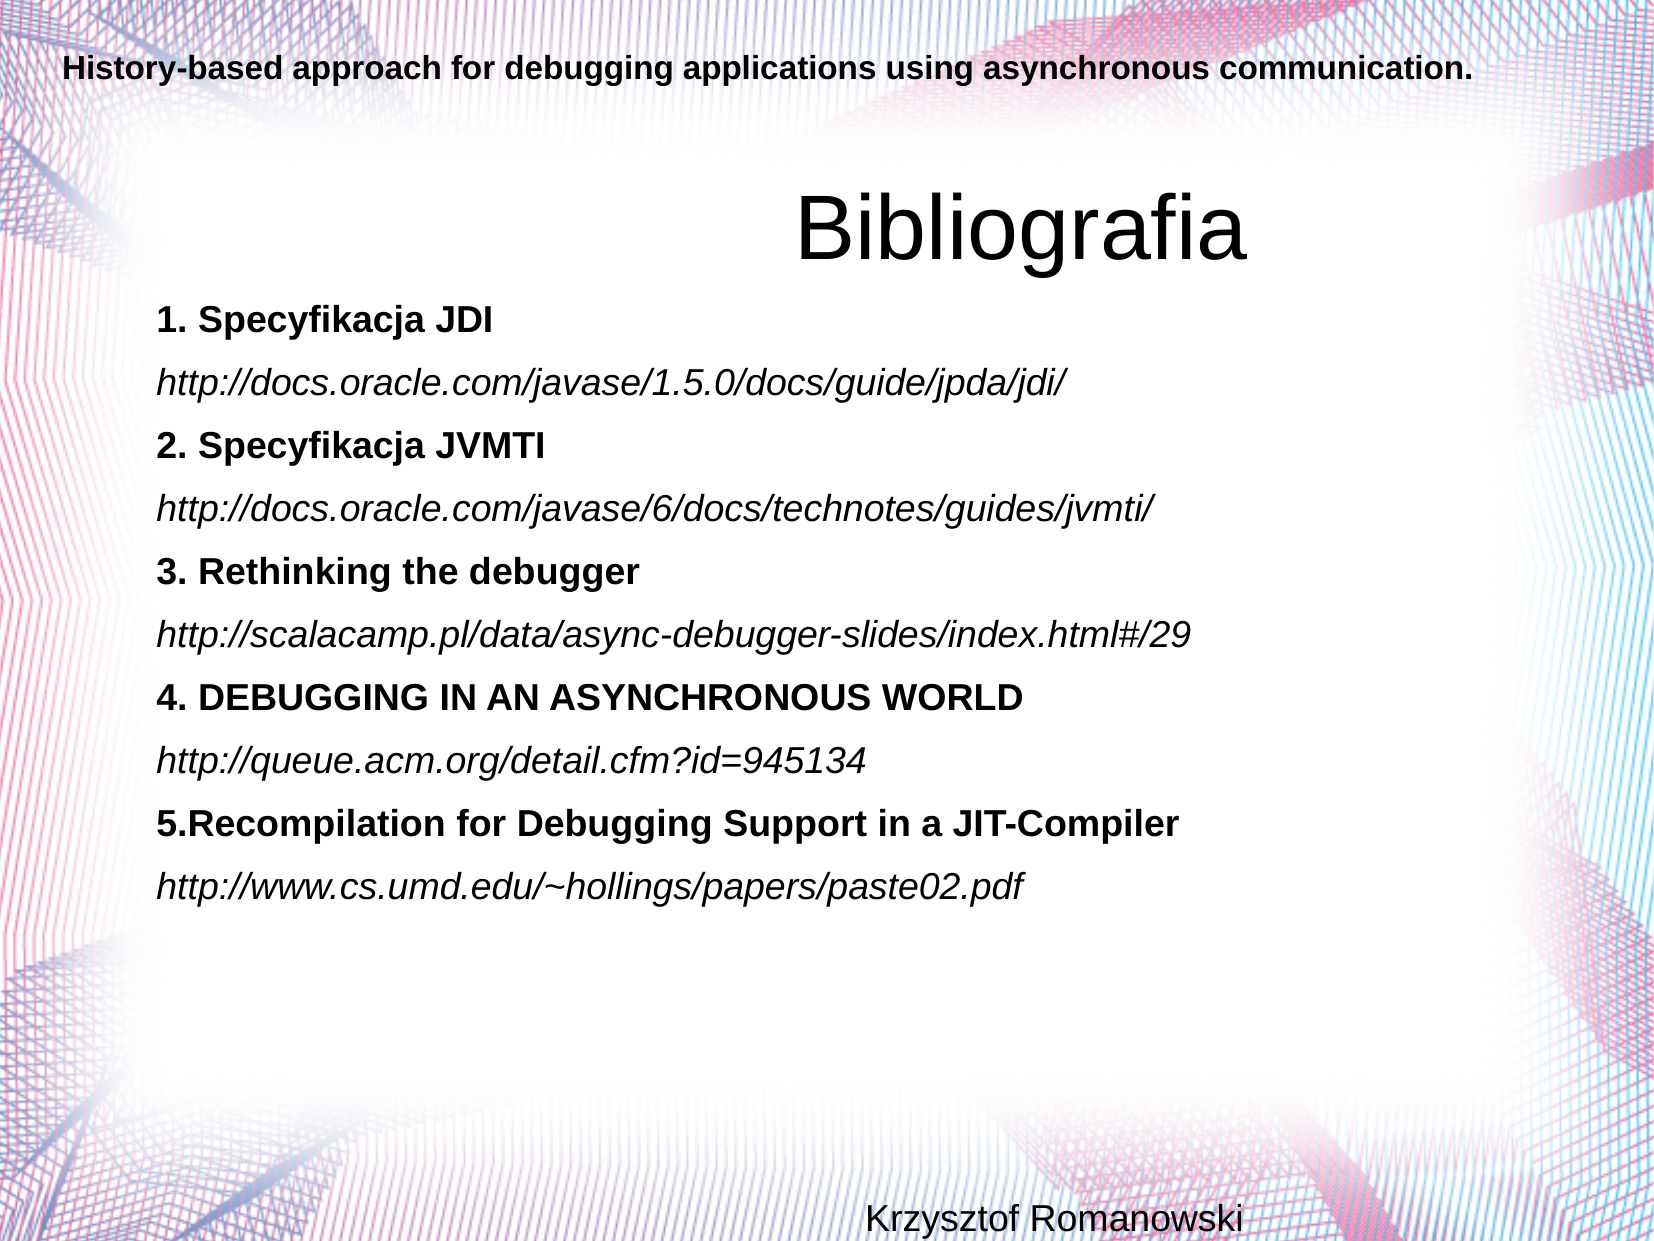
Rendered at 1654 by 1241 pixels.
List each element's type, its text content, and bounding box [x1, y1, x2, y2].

picture [0, 0, 1654, 1241]
text_box Bibliografia [779, 118, 1441, 236]
text_box Krzysztof Romanowski [850, 1169, 1430, 1227]
text_box 1. Specyfikacja JDI http://docs.oracle.com/javase/1.5.0/docs/guide/jpda/jdi/ 2. Specyfikacja JVMTI http://docs.oracle.com/javase/6/docs/technotes/guides/jvmti/ 3. Rethinking the debugger http://scalacamp.pl/data/async-debugger-slides/index.html#/29 4. DEBUGGING IN AN ASYNCHRONOUS WORLD http://queue.acm.org/detail.cfm?id=945134 5.Recompilation for Debugging Support in a JIT-Compiler http://www.cs.umd.edu/~hollings/papers/paste02.pdf [141, 270, 1418, 898]
text_box History-based approach for debugging applications using asynchronous communication. [47, 23, 1560, 76]
